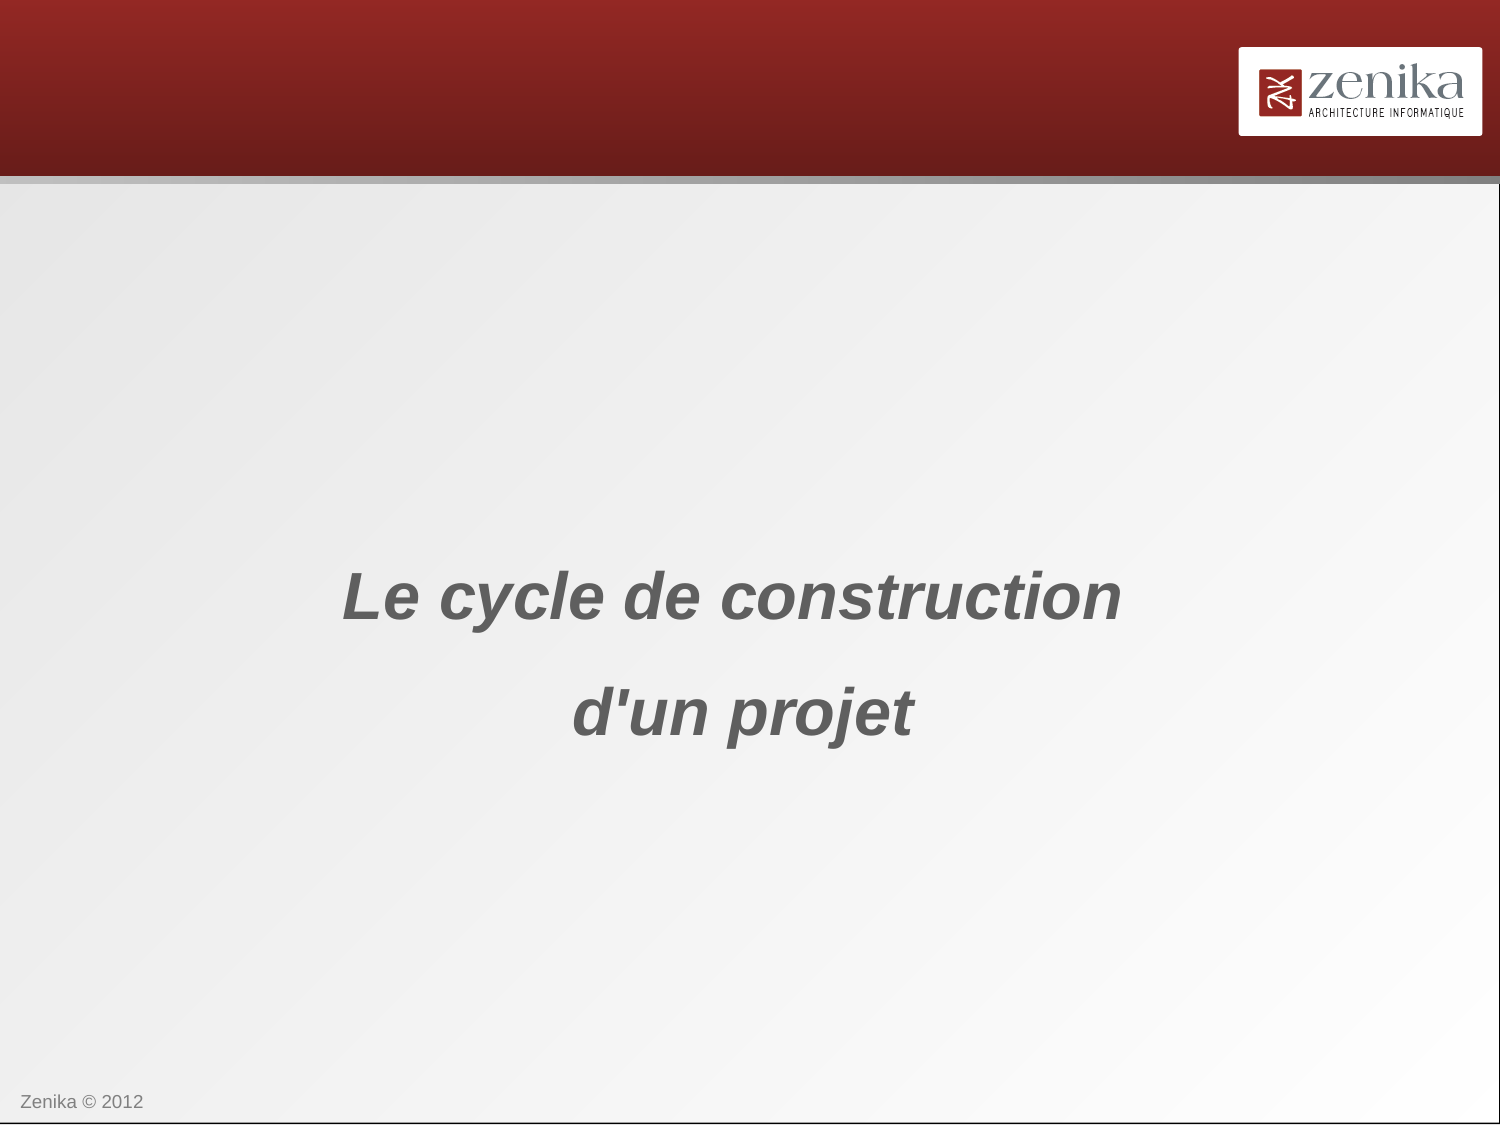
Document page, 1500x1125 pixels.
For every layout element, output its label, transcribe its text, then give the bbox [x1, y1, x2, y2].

picture [1257, 58, 1464, 125]
text_box Le cycle de construction d'un projet [50, 249, 1435, 1079]
